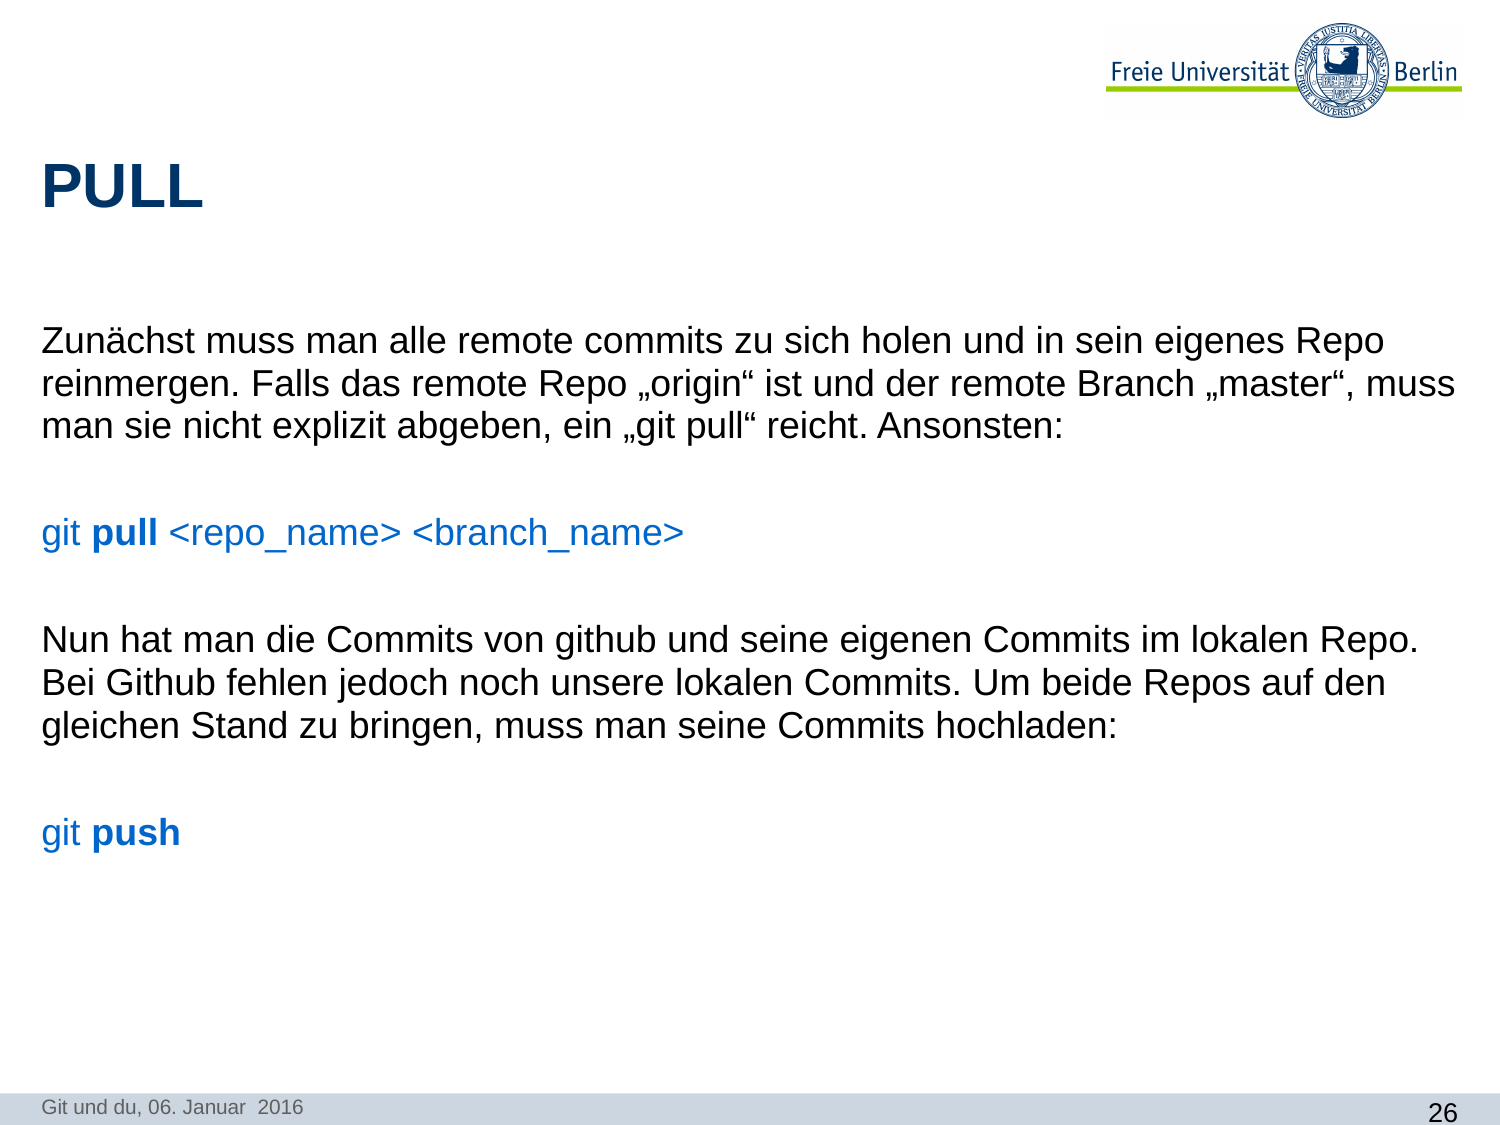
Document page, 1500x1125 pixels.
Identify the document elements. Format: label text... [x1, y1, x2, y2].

list Zunächst muss man alle remote commits zu sich holen und in sein eigenes Repo reinmergen. Falls das remote Repo „origin“ ist und der remote Branch „master“, muss man sie nicht explizit abgeben, ein „git pull“ reicht. Ansonsten: git pull <repo_name> <branch_name> Nun hat man die Commits von github und seine eigenen Commits im lokalen Repo. Bei Github fehlen jedoch noch unsere lokalen Commits. Um beide Repos auf den gleichen Stand zu bringen, muss man seine Commits hochladen: git push [41, 265, 1460, 1064]
title PULL [41, 150, 1460, 221]
picture [1106, 23, 1462, 118]
